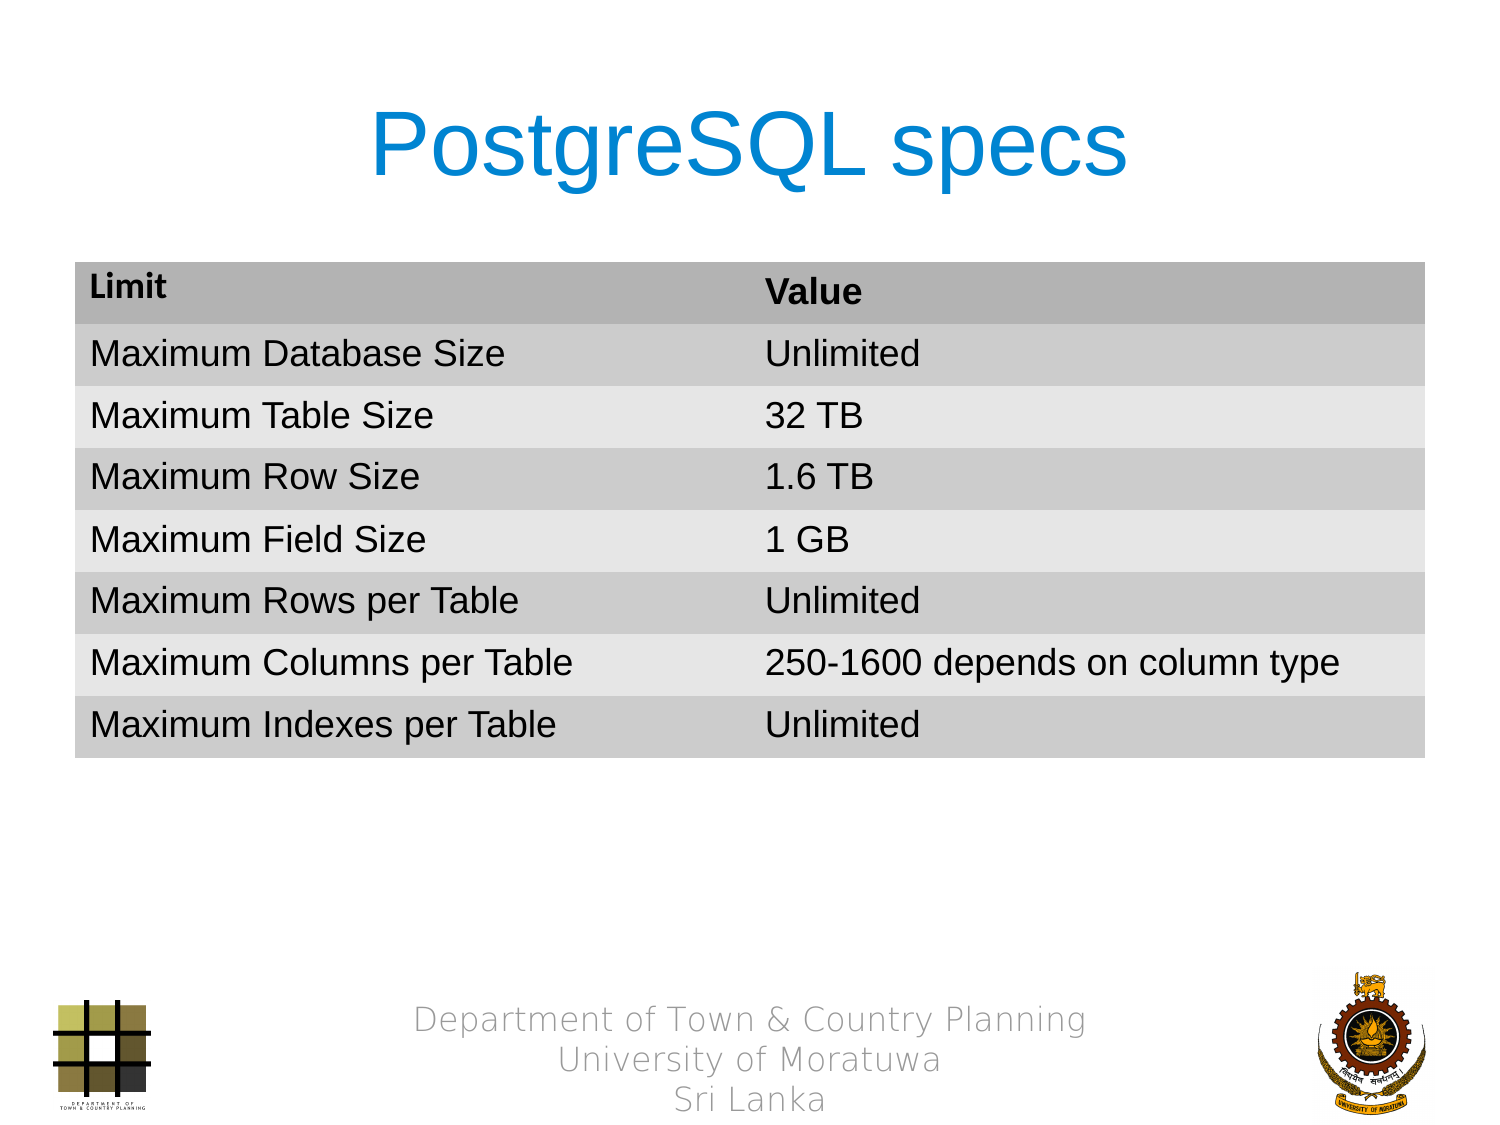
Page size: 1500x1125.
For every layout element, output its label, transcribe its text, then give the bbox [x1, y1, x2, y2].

table_cell Maximum Indexes per Table [75, 696, 750, 758]
table_cell 32 TB [750, 386, 1425, 448]
table_cell Maximum Database Size [75, 324, 750, 386]
table_cell 250-1600 depends on column type [750, 634, 1425, 696]
table_cell Maximum Rows per Table [75, 572, 750, 634]
table_cell Maximum Field Size [75, 510, 750, 572]
picture [53, 1000, 151, 1110]
table_cell Unlimited [750, 696, 1425, 758]
picture [1312, 966, 1435, 1125]
table_cell Unlimited [750, 324, 1425, 386]
table_cell 1.6 TB [750, 448, 1425, 510]
table_cell Unlimited [750, 572, 1425, 634]
table_cell Maximum Table Size [75, 386, 750, 448]
table_header Limit [75, 262, 750, 324]
table_cell 1 GB [750, 510, 1425, 572]
table_cell Maximum Row Size [75, 448, 750, 510]
title PostgreSQL specs [75, 45, 1426, 233]
table_cell Maximum Columns per Table [75, 634, 750, 696]
table_header Value [750, 262, 1425, 324]
